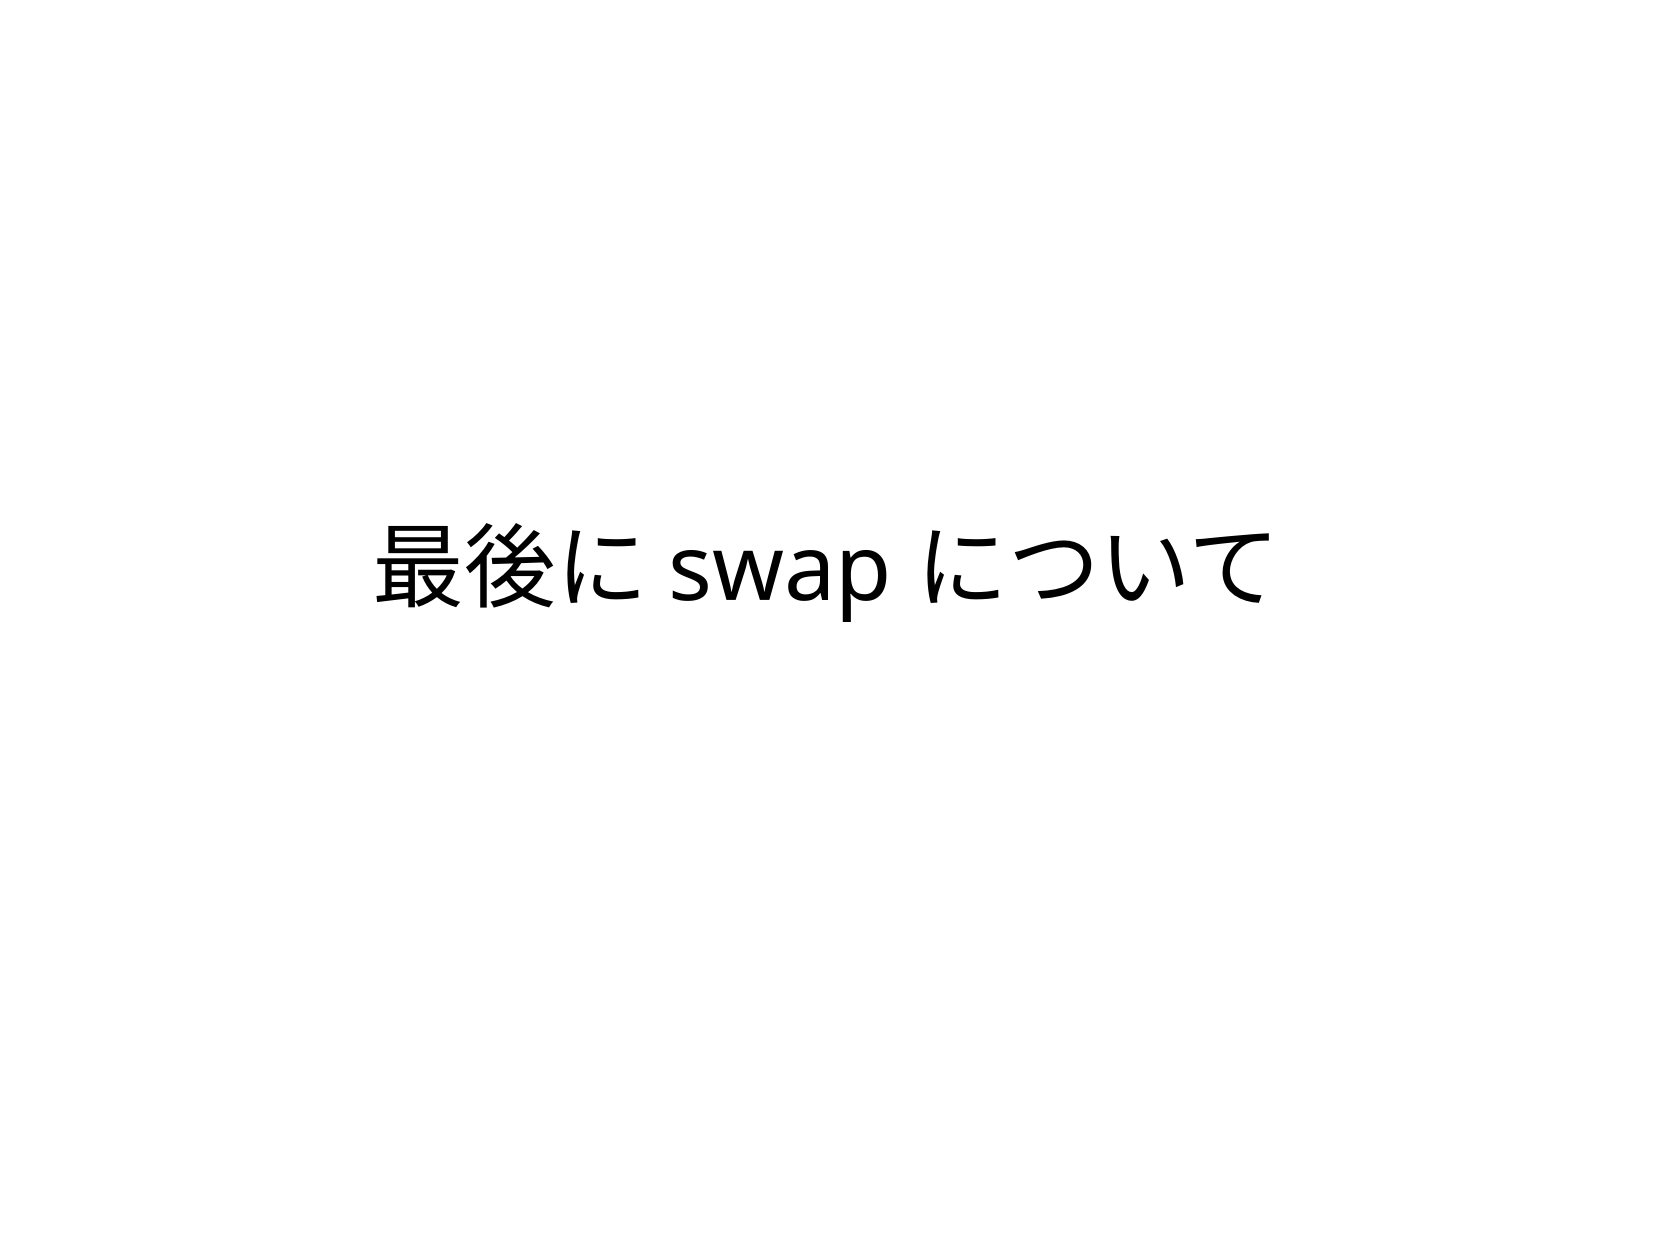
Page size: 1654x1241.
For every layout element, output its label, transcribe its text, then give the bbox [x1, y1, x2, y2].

title 最後に swap について [82, 456, 1571, 664]
